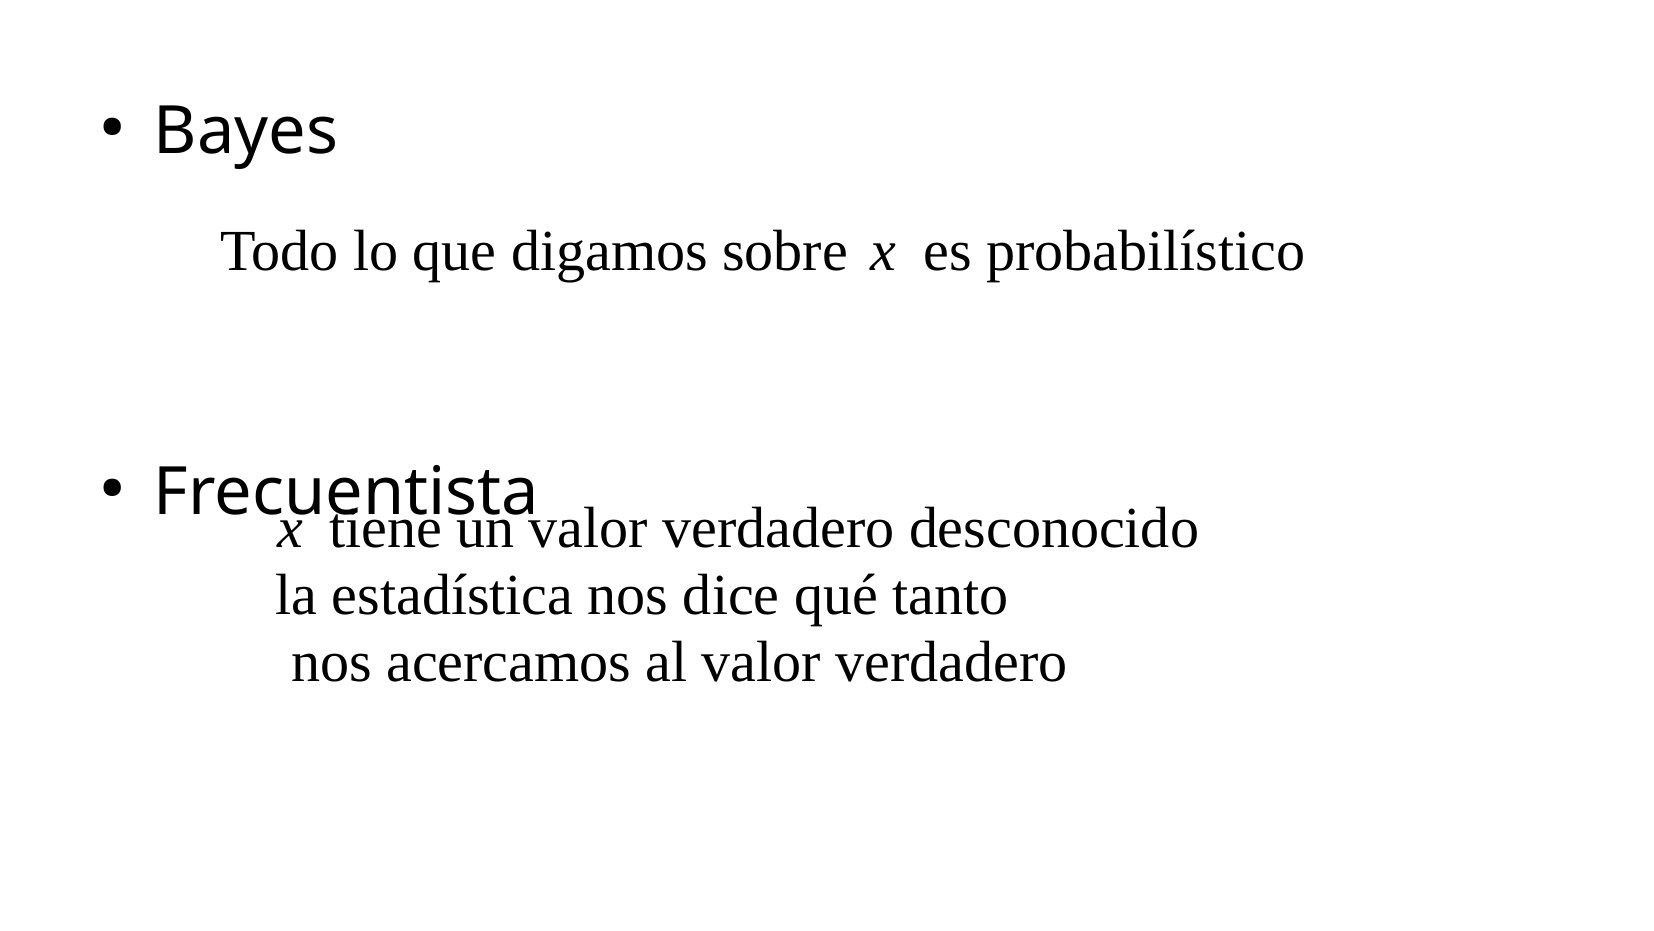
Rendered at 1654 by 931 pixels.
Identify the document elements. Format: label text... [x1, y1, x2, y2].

chart [212, 219, 1311, 284]
list Bayes Frecuentista [82, 82, 1571, 758]
chart [267, 496, 1205, 695]
